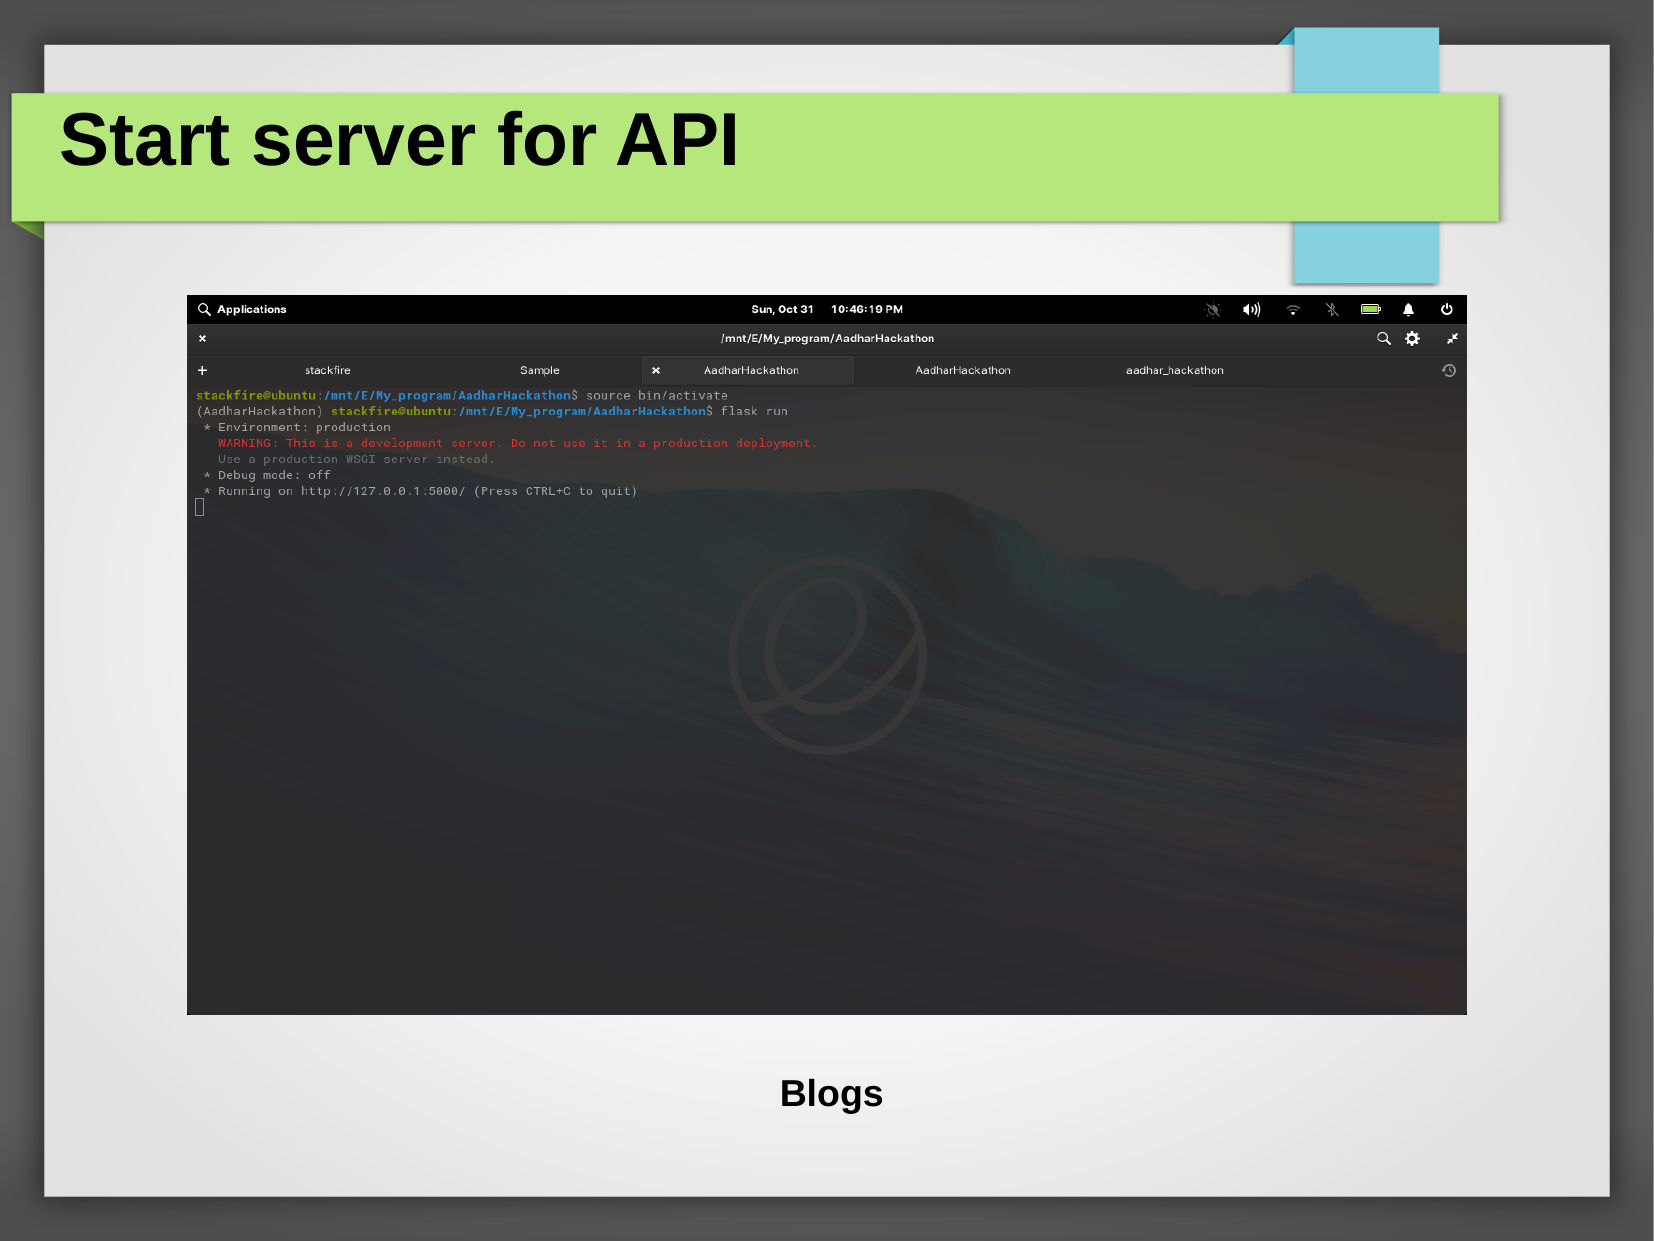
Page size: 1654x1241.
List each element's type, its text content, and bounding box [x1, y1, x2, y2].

text_box Blogs [765, 1065, 899, 1122]
picture [0, 0, 1654, 1241]
text_box Start server for API [45, 90, 1036, 211]
